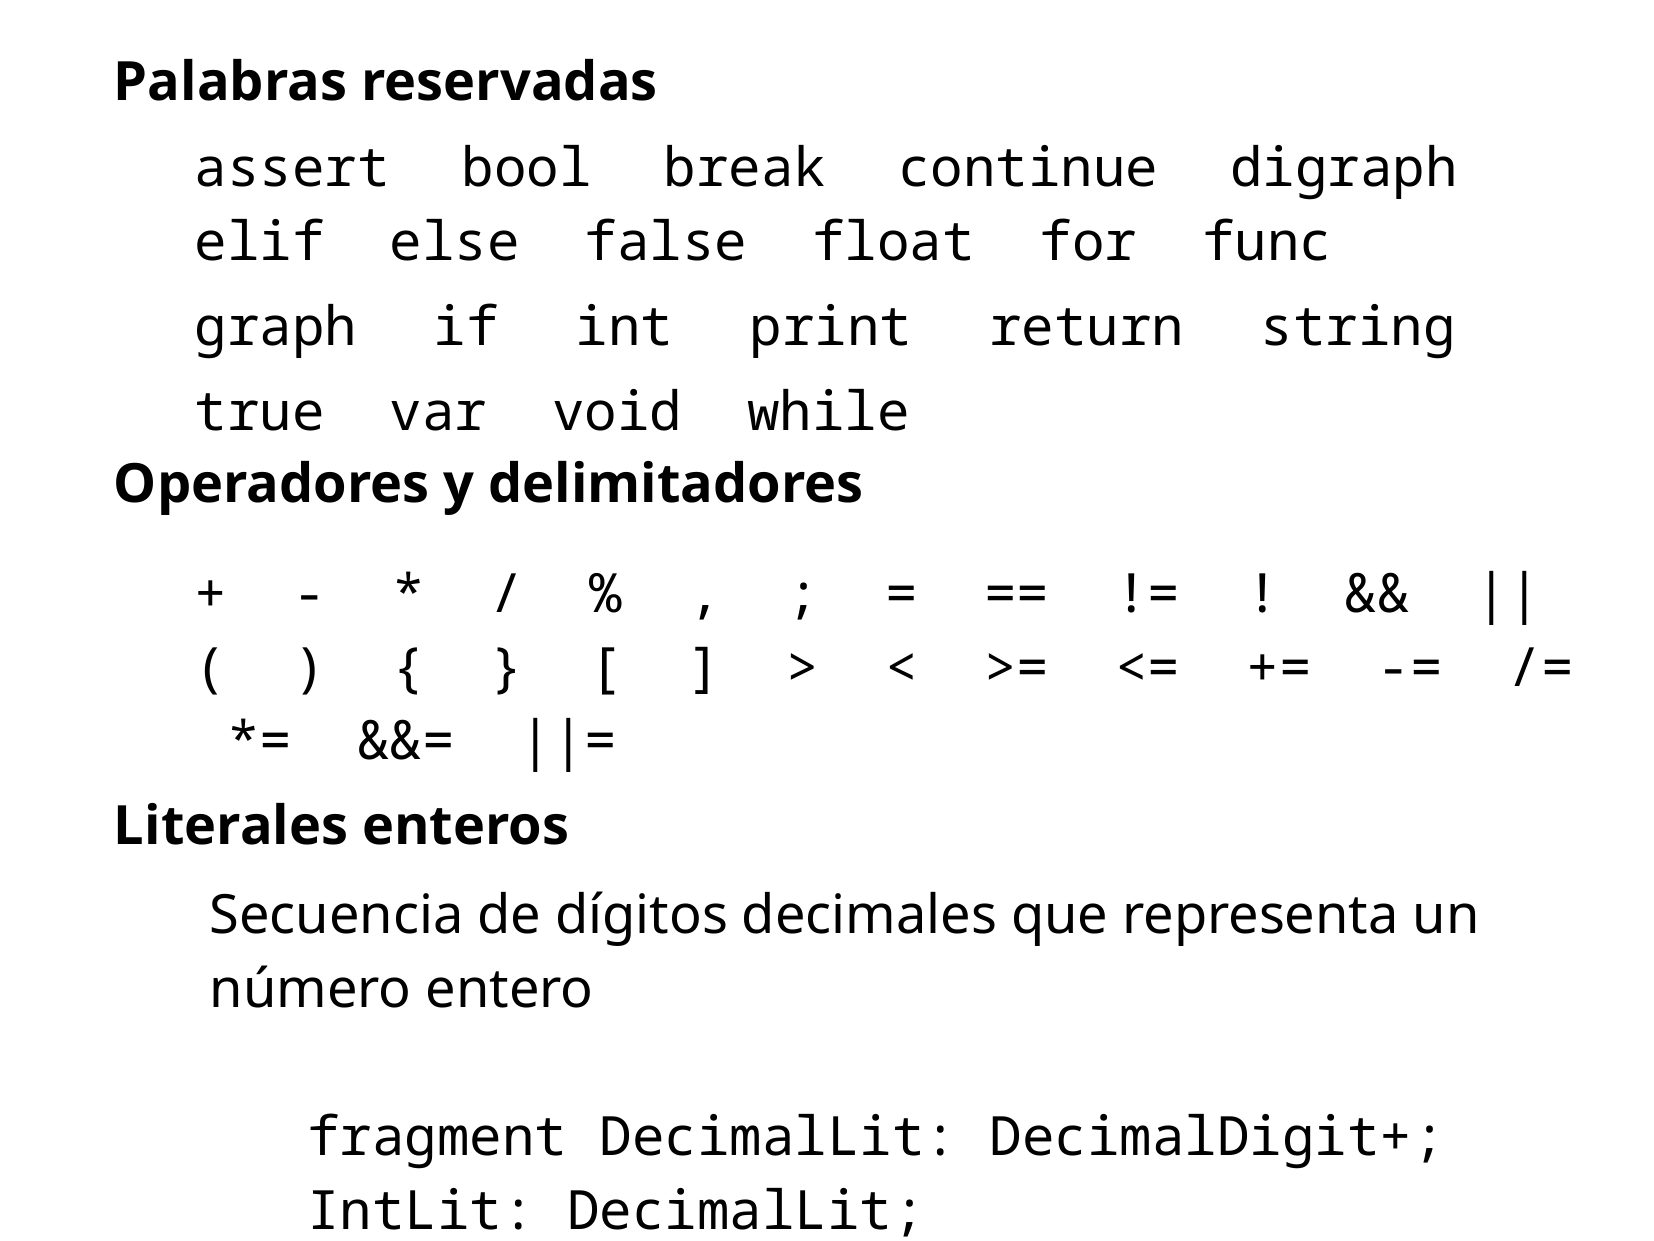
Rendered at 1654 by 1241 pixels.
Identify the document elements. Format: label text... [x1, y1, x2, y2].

text_box Palabras reservadas [99, 35, 633, 116]
text_box Secuencia de dígitos decimales que representa un número entero fragment DecimalLit: DecimalDigit+; IntLit: DecimalLit; [195, 868, 1591, 1210]
text_box assert bool break continue digraph elif else false float for func graph if int print return string true var void while [180, 121, 1591, 417]
text_box Literales enteros [99, 779, 547, 860]
text_box Operadores y delimitadores [99, 436, 821, 517]
text_box + - * / % , ; = == != ! && || ( ) { } [ ] > < >= <= += -= /= *= &&= ||= [180, 546, 1591, 758]
